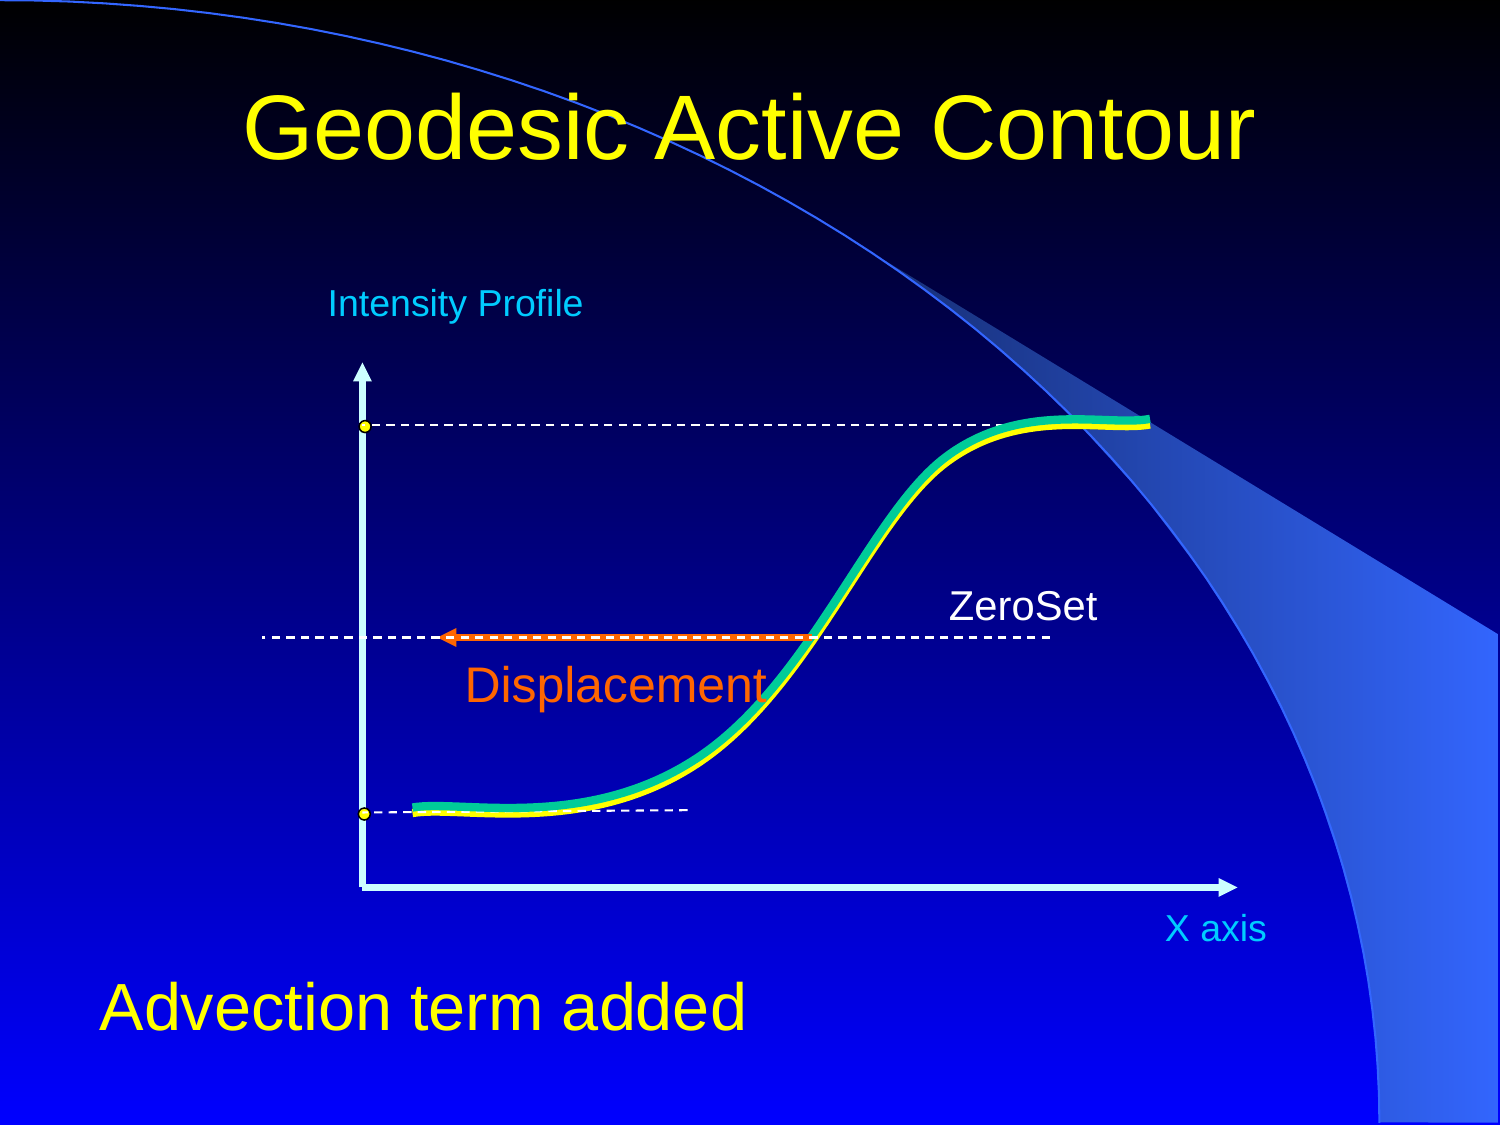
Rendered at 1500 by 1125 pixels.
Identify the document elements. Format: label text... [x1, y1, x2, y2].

text_box [359, 420, 372, 433]
text_box Intensity Profile [312, 275, 599, 333]
title Geodesic Active Contour [112, 17, 1388, 245]
text_box [358, 807, 371, 821]
text_box Advection term added [84, 962, 763, 1053]
text_box ZeroSet [934, 575, 1113, 637]
text_box Displacement [449, 649, 783, 722]
text_box X axis [1150, 900, 1282, 958]
